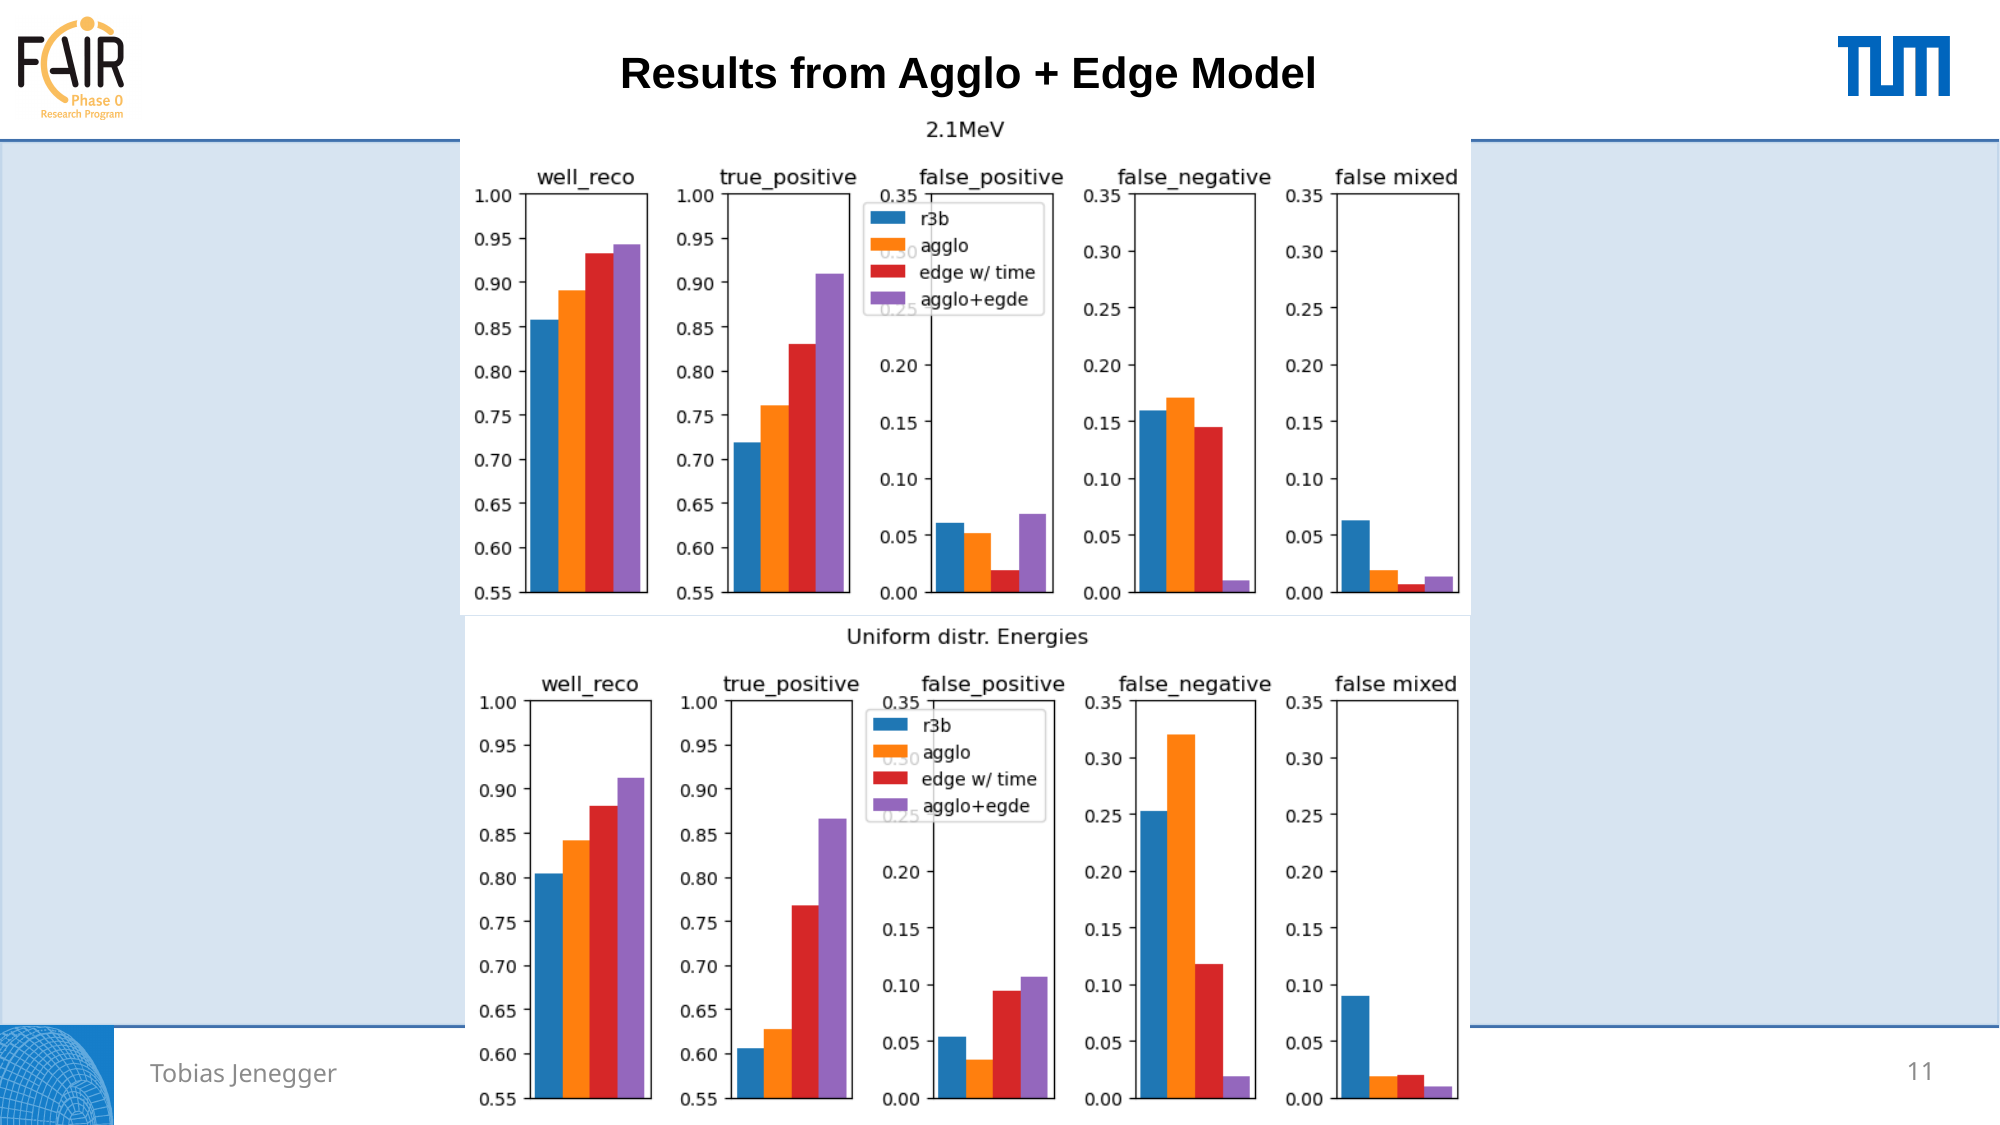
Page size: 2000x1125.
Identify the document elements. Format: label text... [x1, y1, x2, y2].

text_box Results from Agglo + Edge Model [435, 41, 1516, 105]
picture [0, 1025, 114, 1125]
picture [1838, 36, 1950, 96]
picture [460, 109, 1471, 1121]
picture [15, 15, 142, 120]
